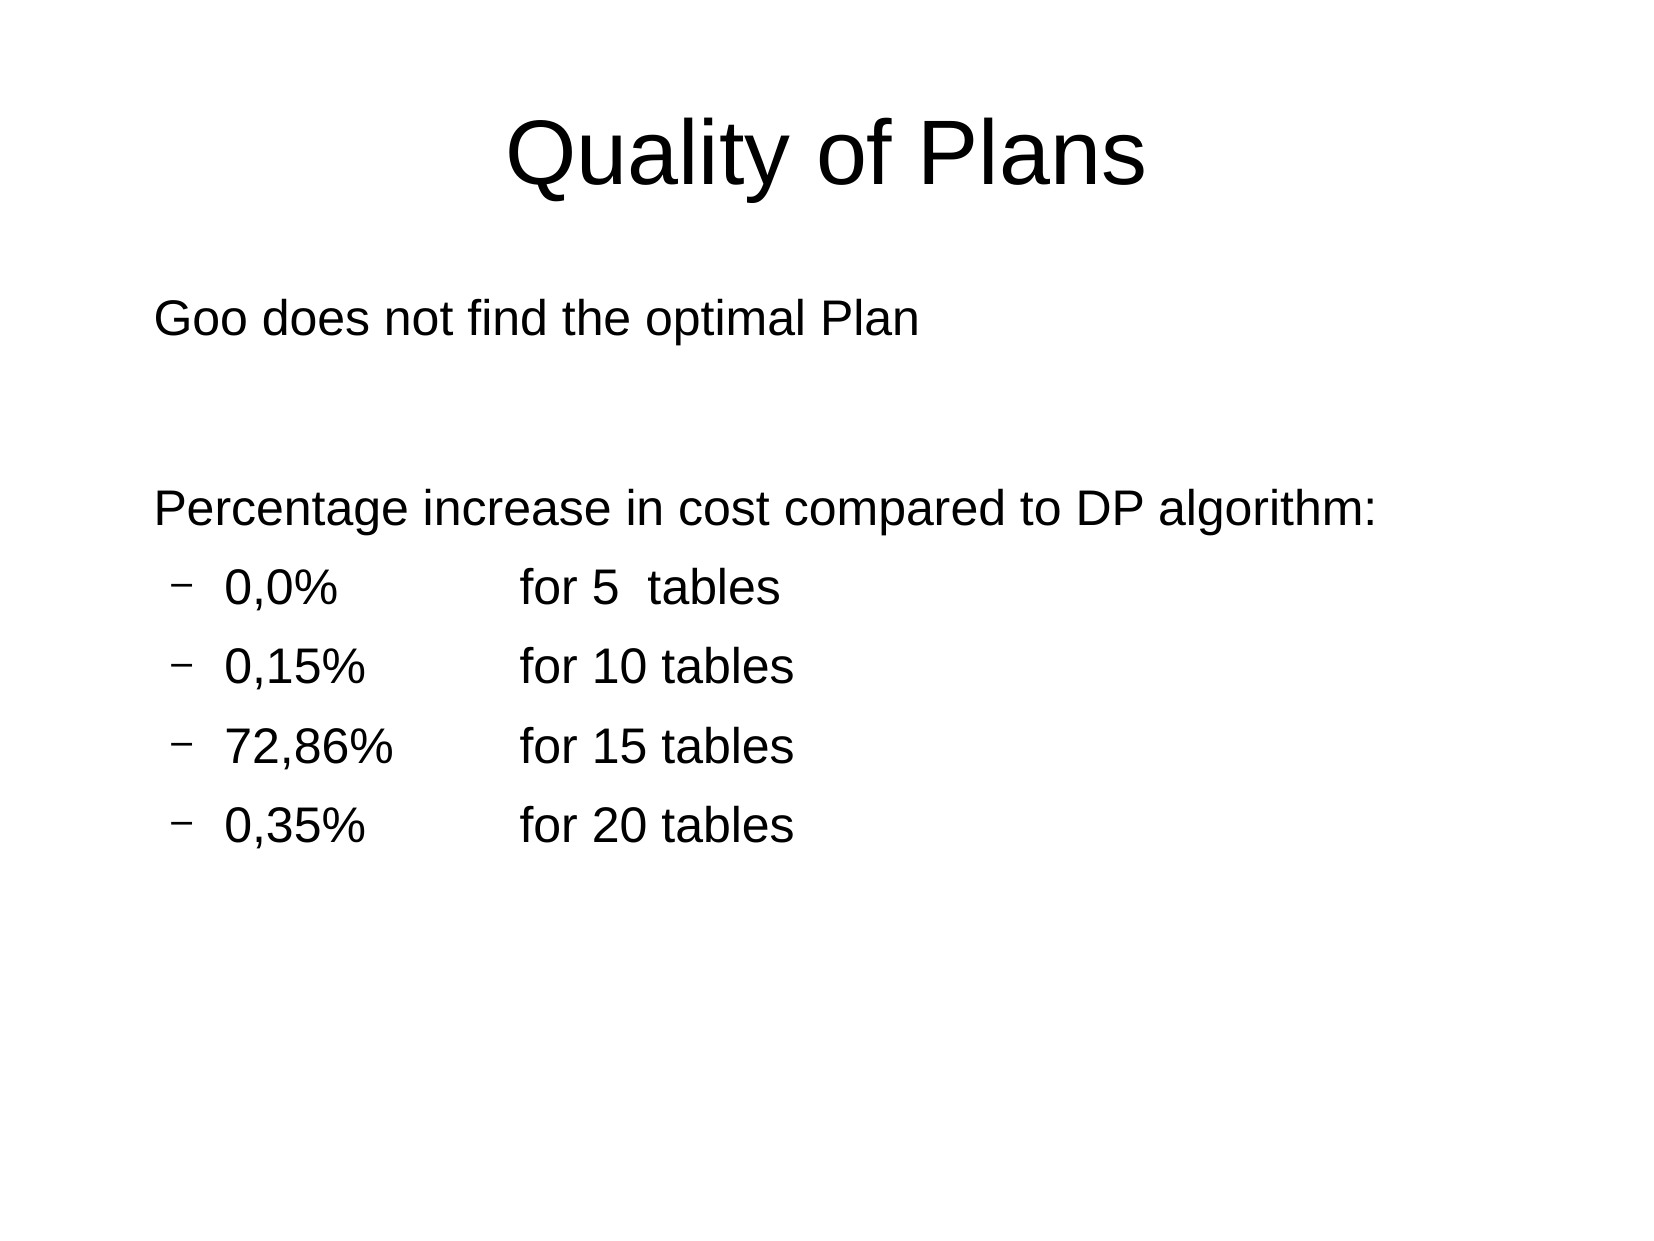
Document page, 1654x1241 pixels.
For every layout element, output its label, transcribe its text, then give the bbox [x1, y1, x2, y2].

title Quality of Plans [82, 49, 1571, 257]
list Goo does not find the optimal Plan Percentage increase in cost compared to DP algorithm: 0,0% for 5 tables 0,15% for 10 tables 72,86% for 15 tables 0,35% for 20 tables [82, 290, 1571, 1010]
